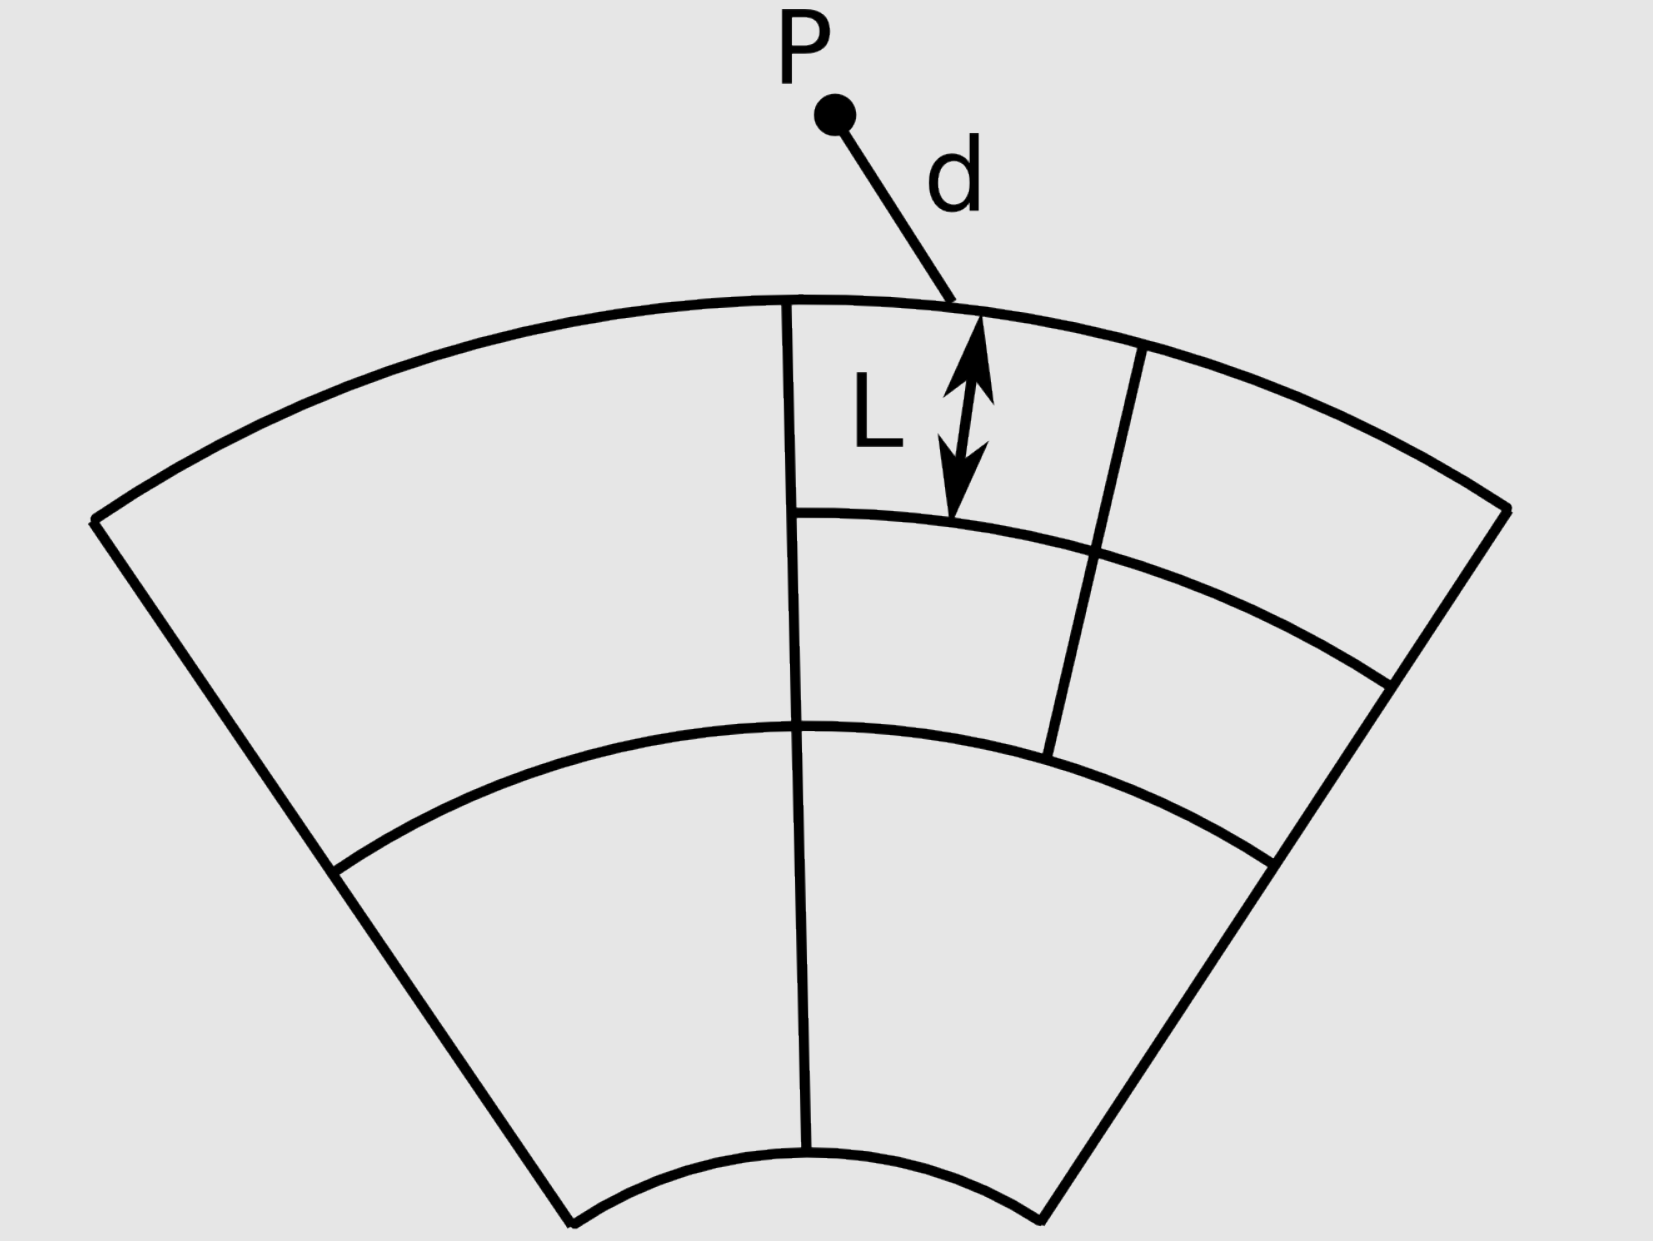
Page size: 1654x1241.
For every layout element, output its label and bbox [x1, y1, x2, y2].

picture [87, 9, 1514, 1231]
